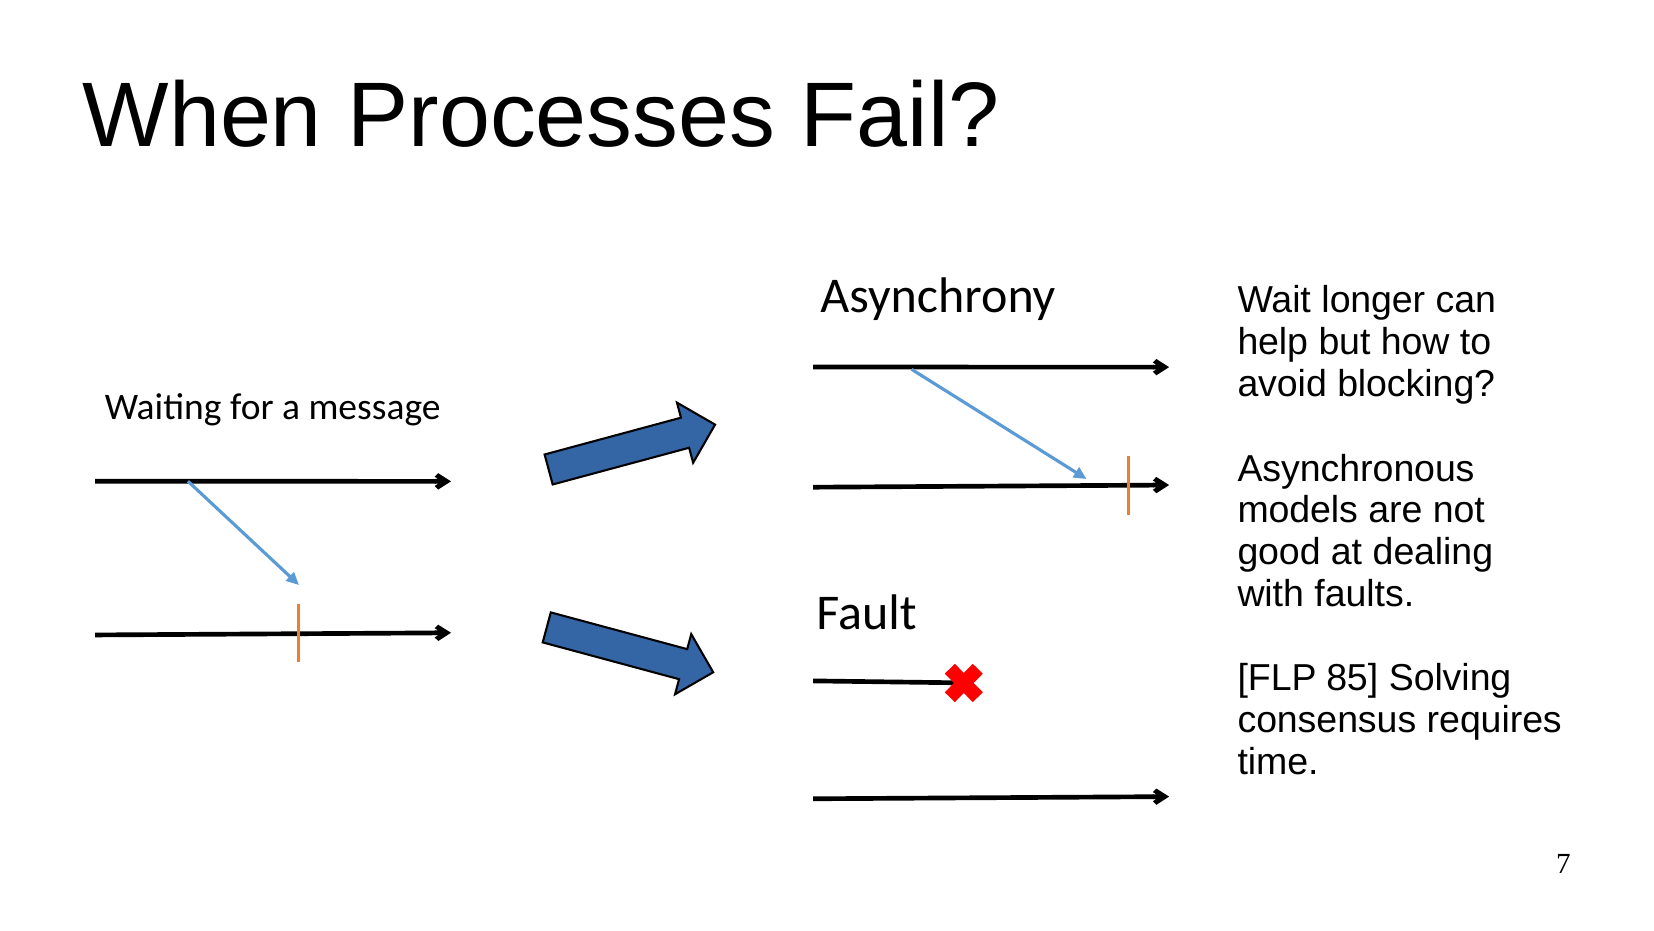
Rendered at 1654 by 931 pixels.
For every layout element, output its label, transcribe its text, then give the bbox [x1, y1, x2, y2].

text_box [542, 612, 714, 695]
text_box Fault [801, 572, 932, 647]
text_box [544, 402, 716, 485]
text_box Waiting for a message [89, 374, 456, 435]
title When Processes Fail? [82, 37, 1571, 193]
text_box [946, 665, 982, 701]
text_box Asynchrony [805, 254, 1071, 330]
text_box Wait longer can help but how to avoid blocking? Asynchronous models are not good at dealing with faults. [FLP 85] Solving consensus requires time. [1222, 271, 1583, 833]
